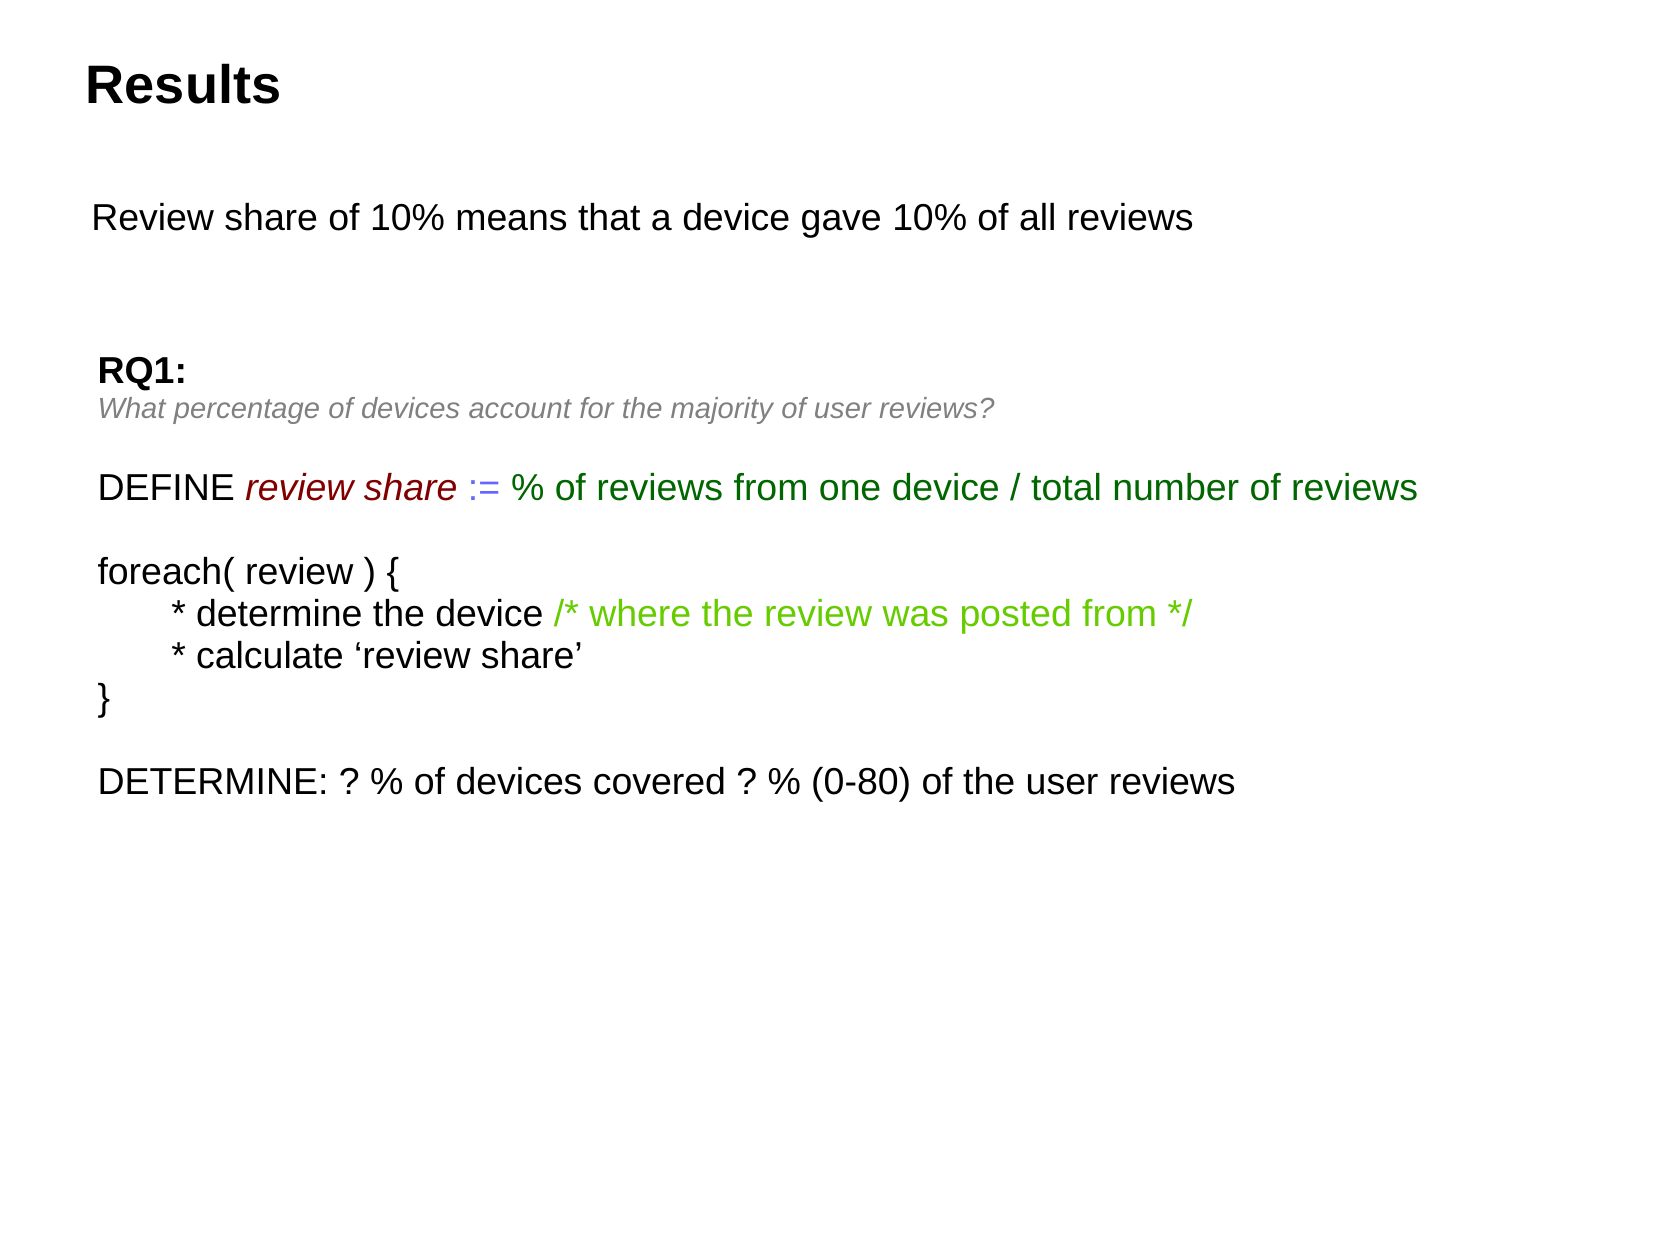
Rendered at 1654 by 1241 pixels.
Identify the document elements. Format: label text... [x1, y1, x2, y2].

text_box Review share of 10% means that a device gave 10% of all reviews [76, 188, 1554, 260]
text_box Results [70, 47, 579, 123]
text_box RQ1: What percentage of devices account for the majority of user reviews? DEFINE review share := % of reviews from one device / total number of reviews foreach( review ) { * determine the device /* where the review was posted from */ * calculate ‘review share’ } DETERMINE: ? % of devices covered ? % (0-80) of the user reviews [82, 342, 1536, 811]
